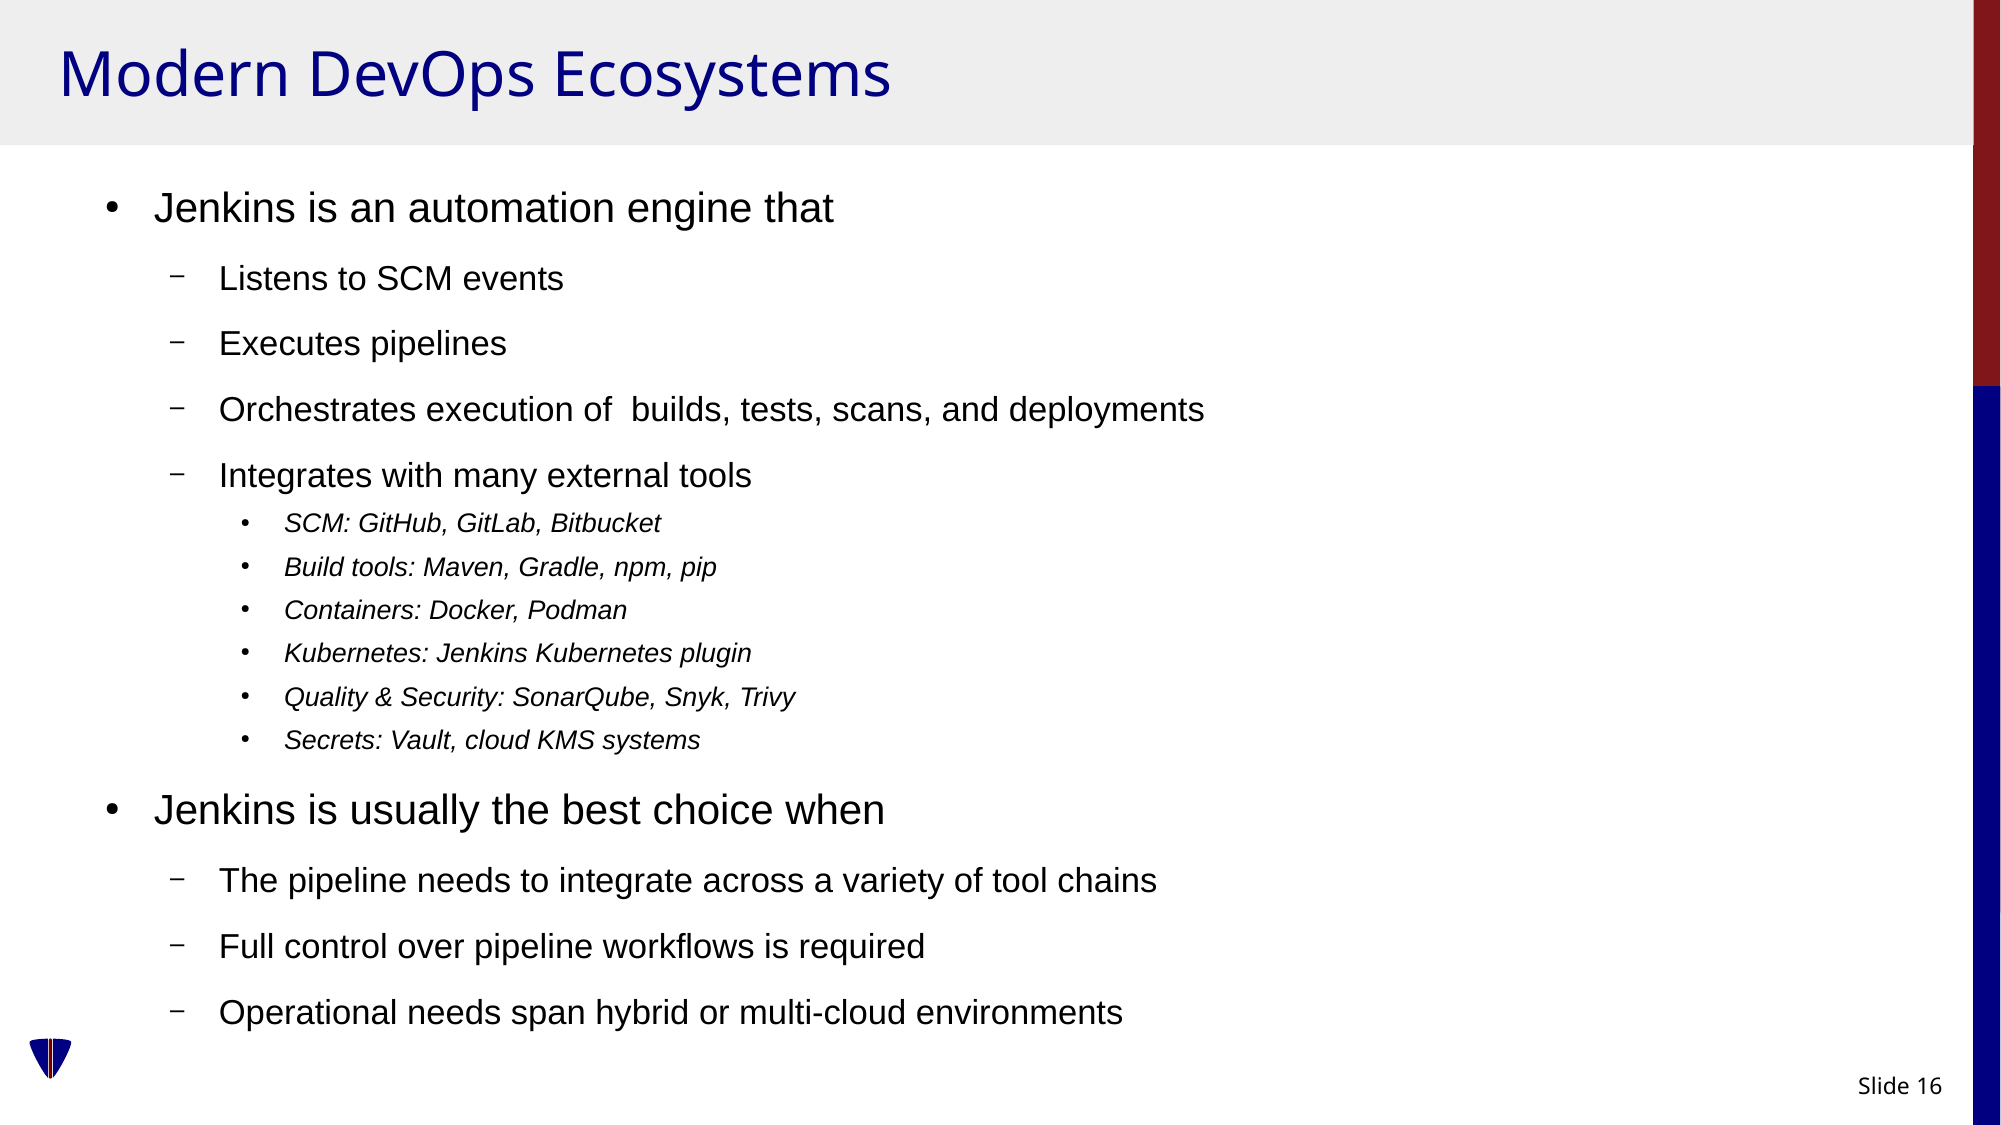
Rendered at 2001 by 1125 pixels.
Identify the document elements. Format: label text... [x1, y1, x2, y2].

list Jenkins is an automation engine that Listens to SCM events Executes pipelines Orchestrates execution of builds, tests, scans, and deployments Integrates with many external tools SCM: GitHub, GitLab, Bitbucket Build tools: Maven, Gradle, npm, pip Containers: Docker, Podman Kubernetes: Jenkins Kubernetes plugin Quality & Security: SonarQube, Snyk, Trivy Secrets: Vault, cloud KMS systems Jenkins is usually the best choice when The pipeline needs to integrate across a variety of tool chains Full control over pipeline workflows is required Operational needs span hybrid or multi-cloud environments [88, 177, 1831, 1034]
title Modern DevOps Ecosystems [0, 0, 1974, 146]
